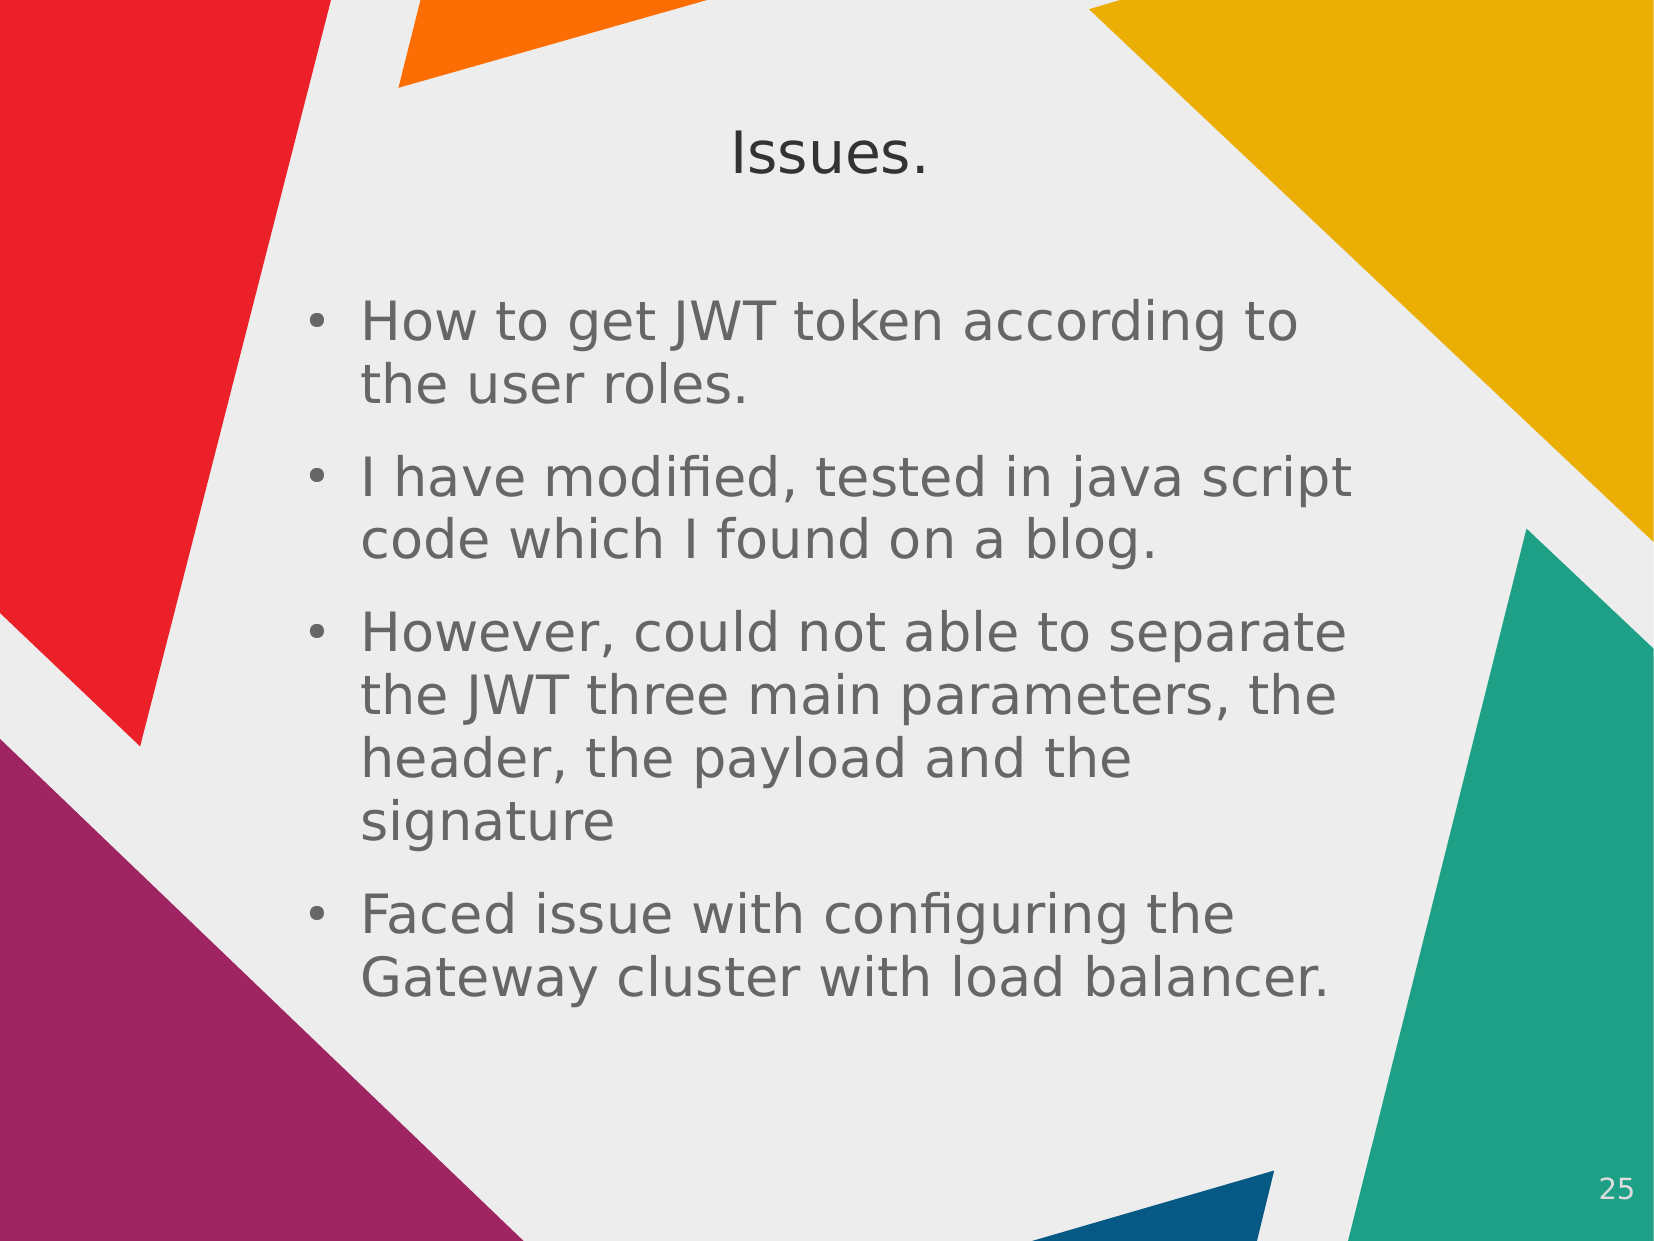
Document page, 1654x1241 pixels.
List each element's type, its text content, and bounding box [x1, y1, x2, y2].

list How to get JWT token according to the user roles. I have modified, tested in java script code which I found on a blog. However, could not able to separate the JWT three main parameters, the header, the payload and the signature Faced issue with configuring the Gateway cluster with load balancer. [289, 290, 1372, 1090]
title Issues. [289, 49, 1372, 257]
